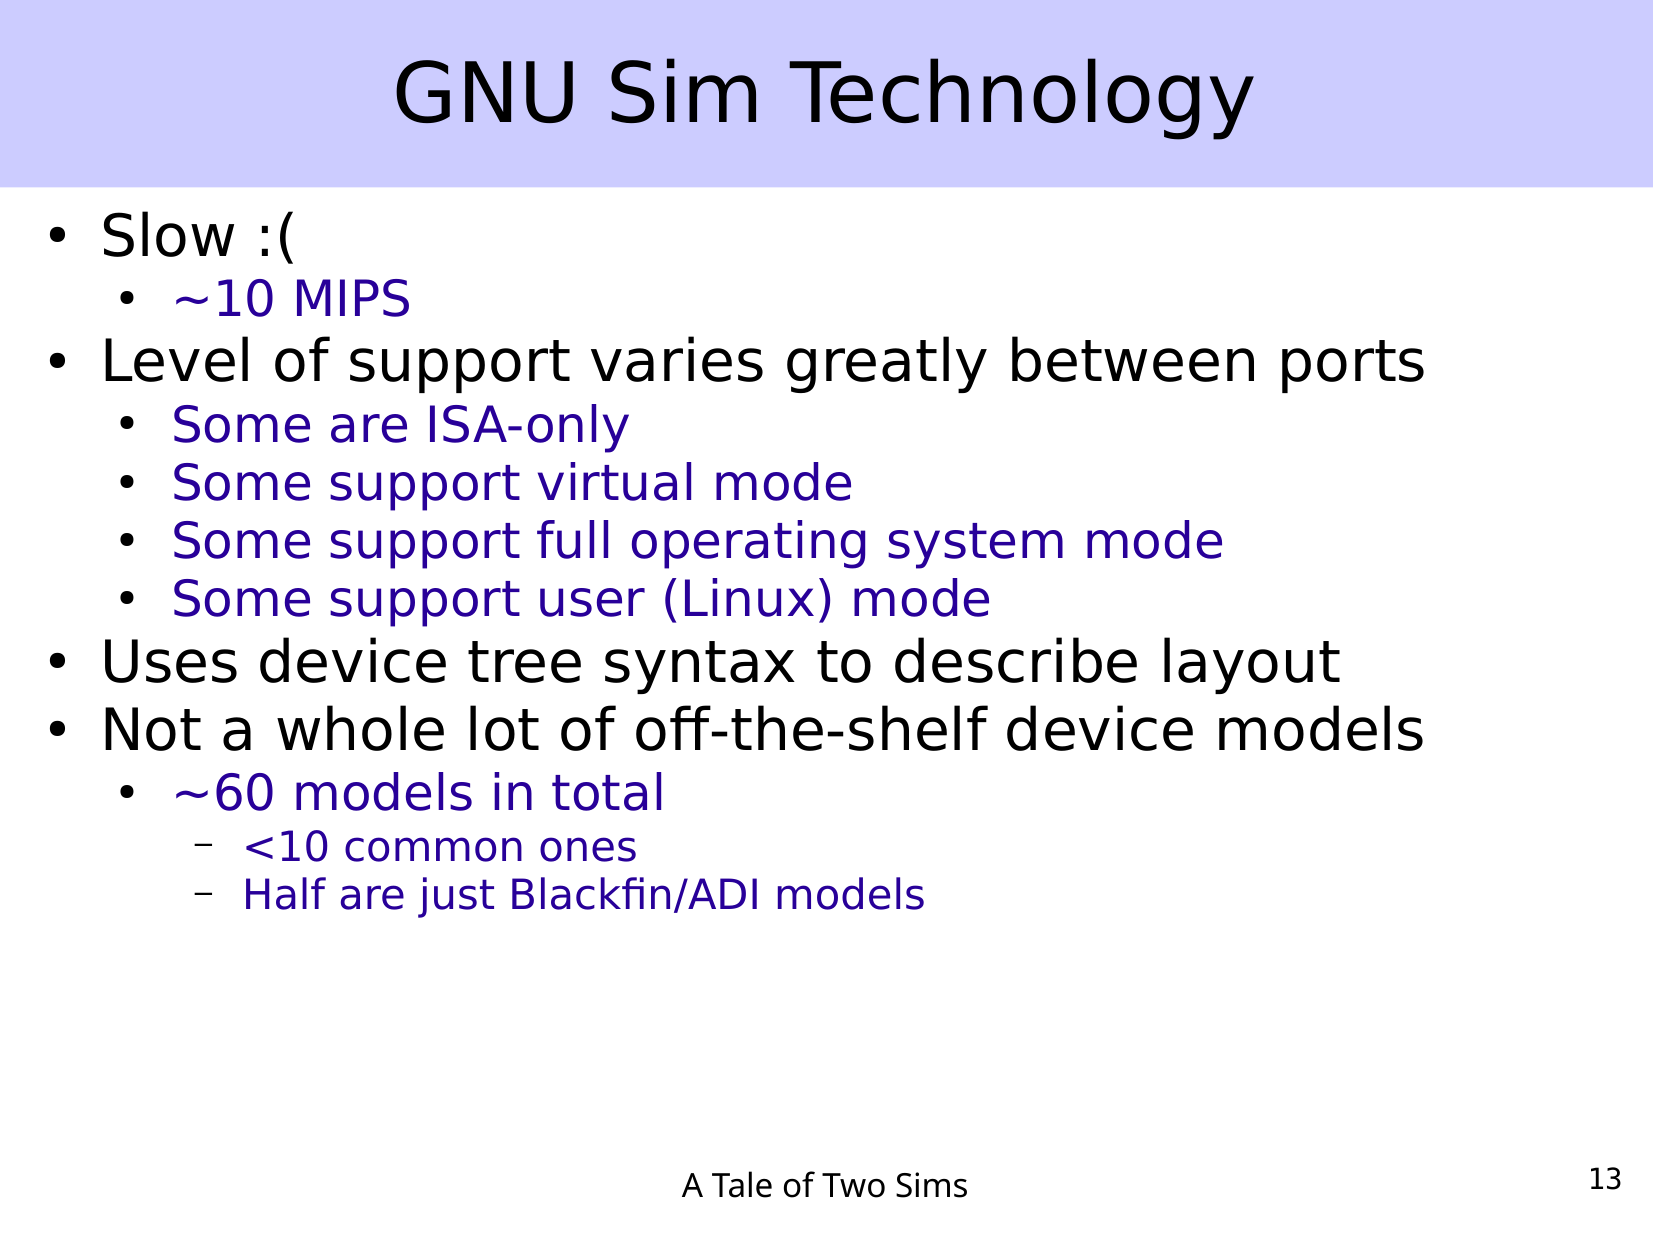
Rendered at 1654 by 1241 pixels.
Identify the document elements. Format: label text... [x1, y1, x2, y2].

title GNU Sim Technology [0, 0, 1651, 188]
list Slow :( ~10 MIPS Level of support varies greatly between ports Some are ISA-only Some support virtual mode Some support full operating system mode Some support user (Linux) mode Uses device tree syntax to describe layout Not a whole lot of off-the-shelf device models ~60 models in total <10 common ones Half are just Blackfin/ADI models [29, 201, 1620, 1151]
